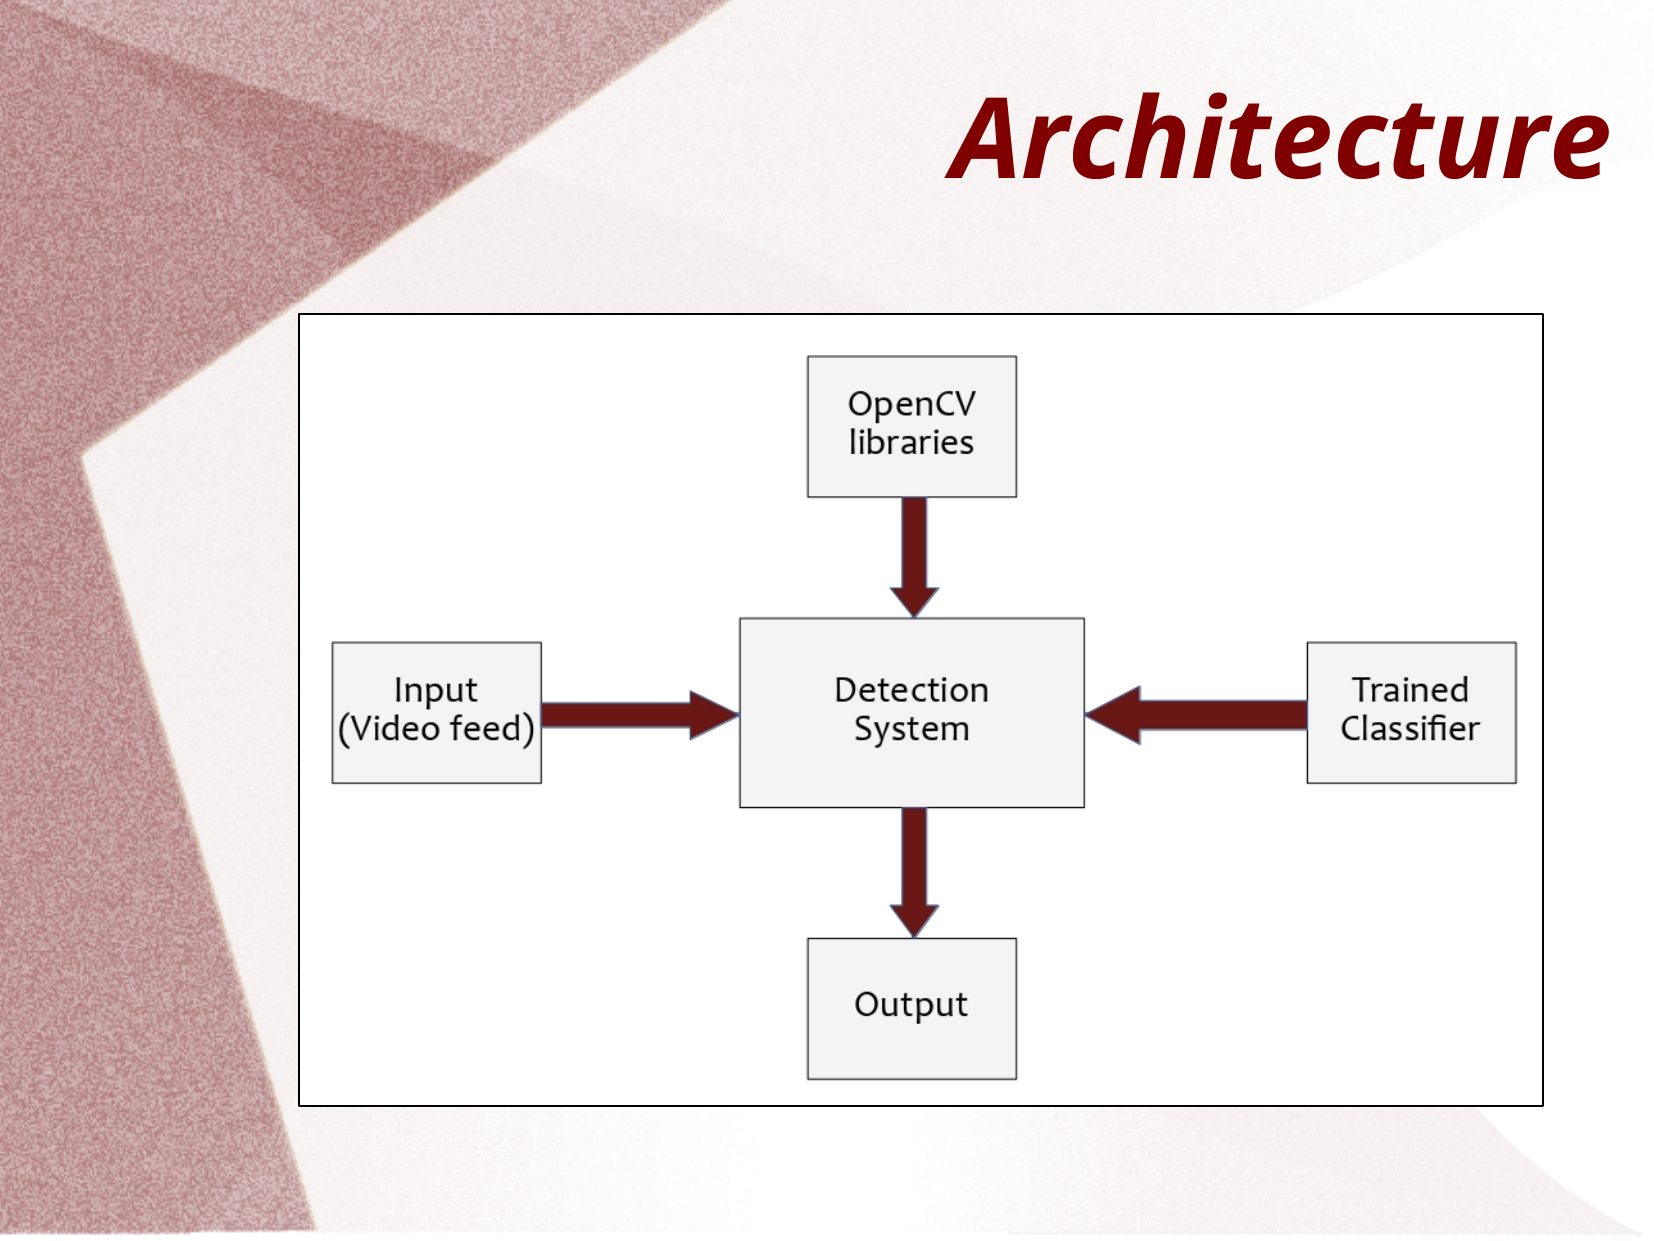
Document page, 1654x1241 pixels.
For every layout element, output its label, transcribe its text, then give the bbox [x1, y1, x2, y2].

picture [0, 0, 1654, 1241]
title Architecture [602, 31, 1613, 239]
